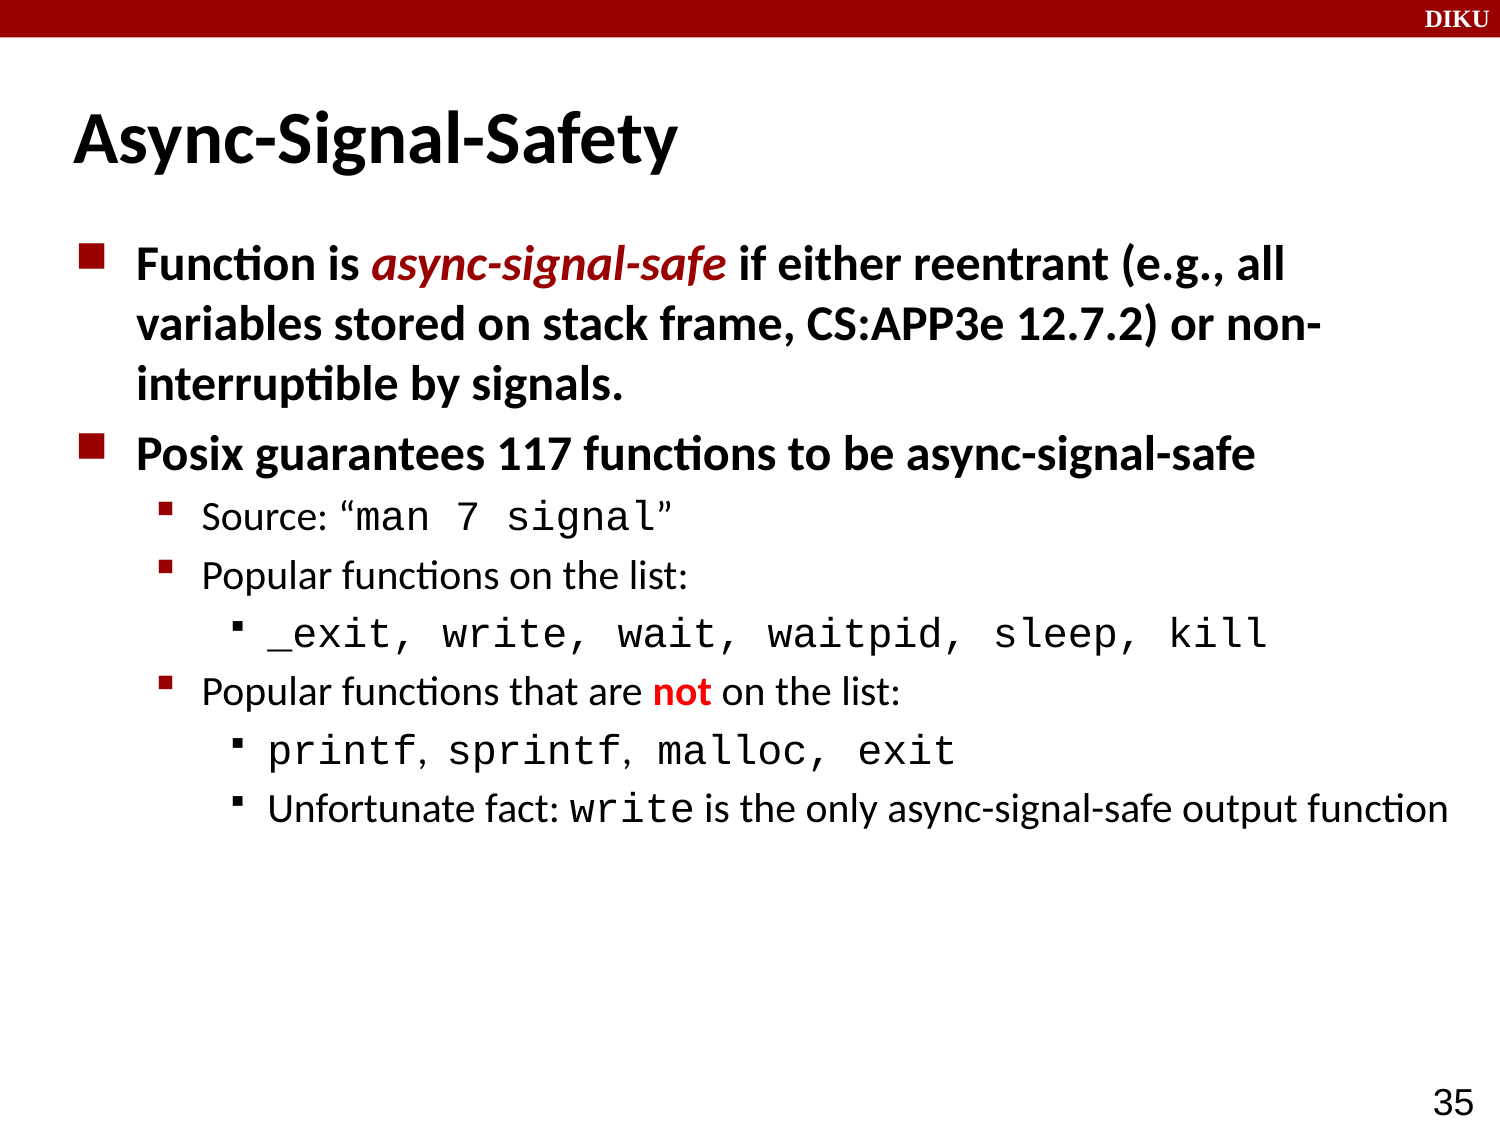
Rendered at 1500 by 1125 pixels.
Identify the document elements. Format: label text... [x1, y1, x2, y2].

text_box Function is async-signal-safe if either reentrant (e.g., all variables stored on stack frame, CS:APP3e 12.7.2) or non-interruptible by signals. Posix guarantees 117 functions to be async-signal-safe Source: “man 7 signal” Popular functions on the list: _exit, write, wait, waitpid, sleep, kill Popular functions that are not on the list: printf, sprintf, malloc, exit Unfortunate fact: write is the only async-signal-safe output function [65, 223, 1488, 838]
text_box Async-Signal-Safety [58, 71, 1304, 197]
